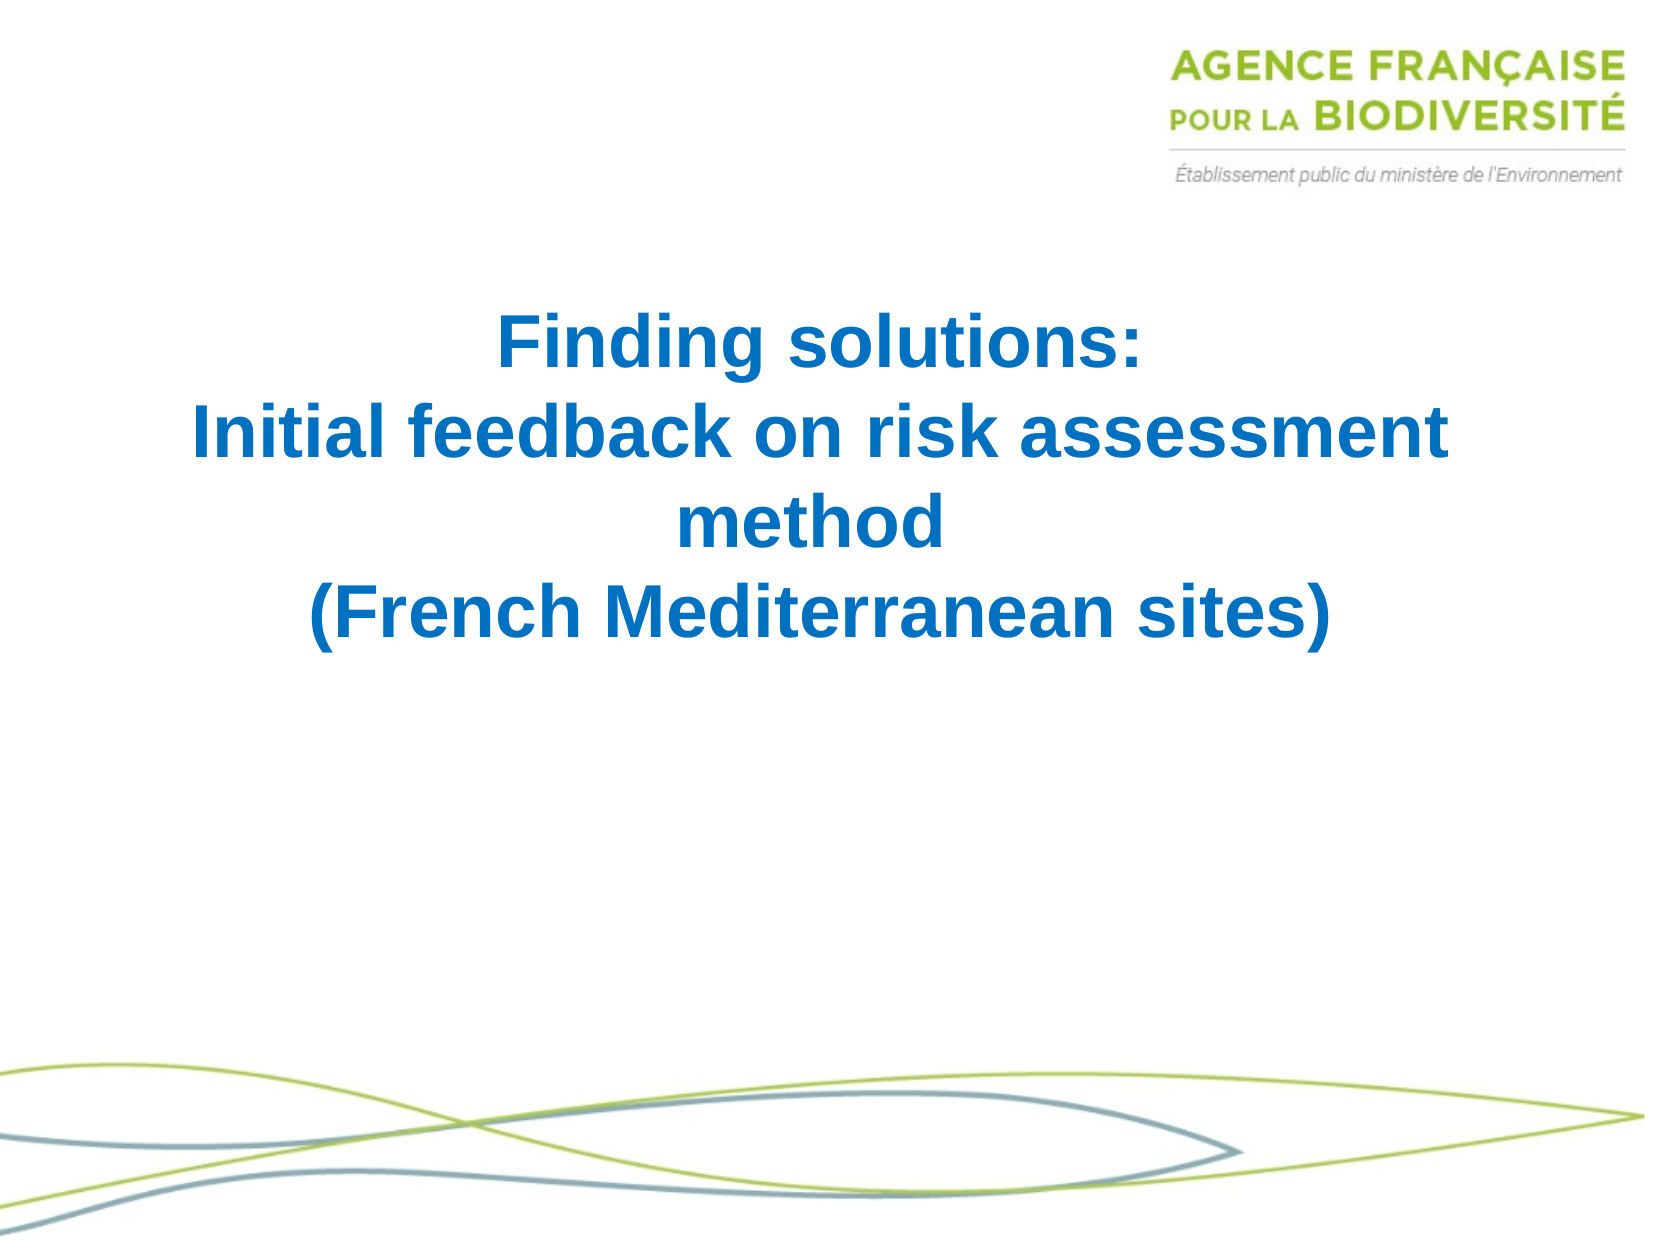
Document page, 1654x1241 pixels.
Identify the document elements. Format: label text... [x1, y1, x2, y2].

picture [0, 0, 1654, 1241]
title Finding solutions: Initial feedback on risk assessment method (French Mediterranean sites) [118, 442, 1524, 703]
